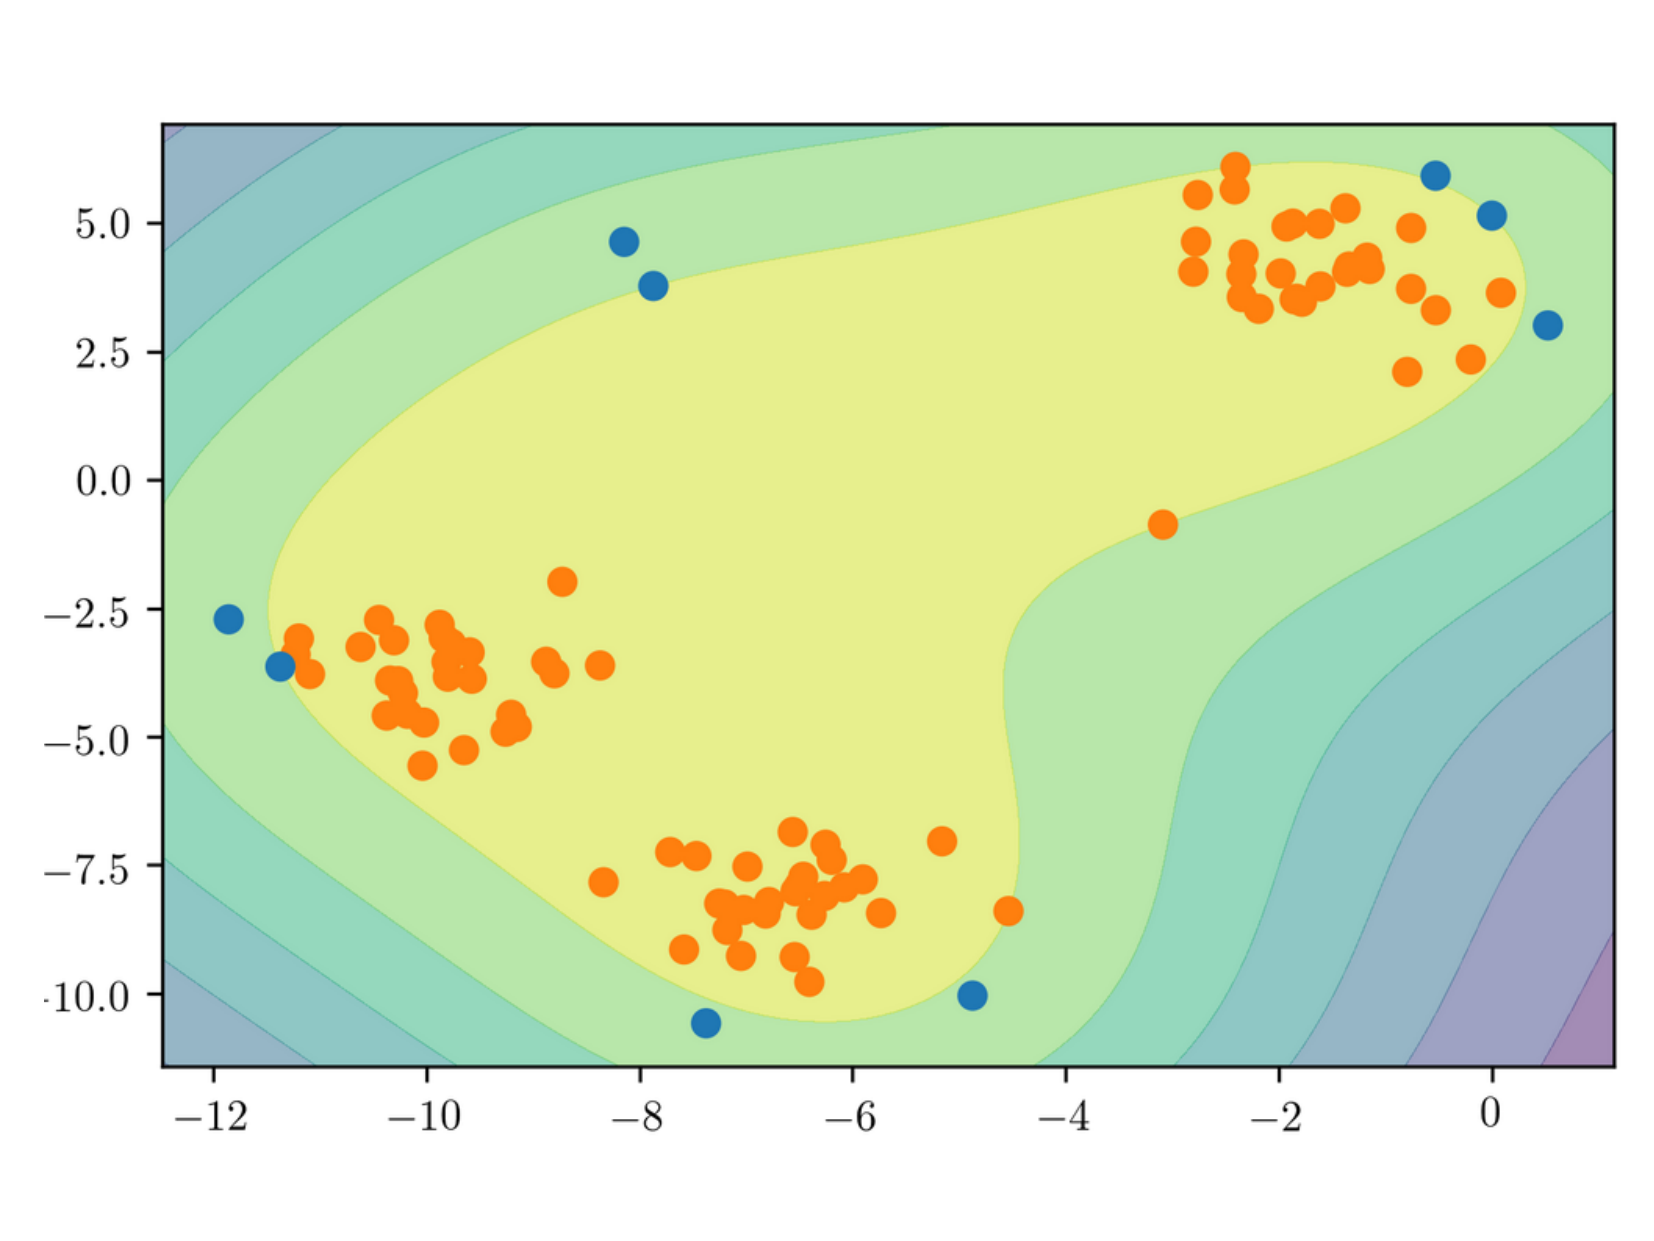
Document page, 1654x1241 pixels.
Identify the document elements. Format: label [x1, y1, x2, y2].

picture [44, 104, 1636, 1154]
